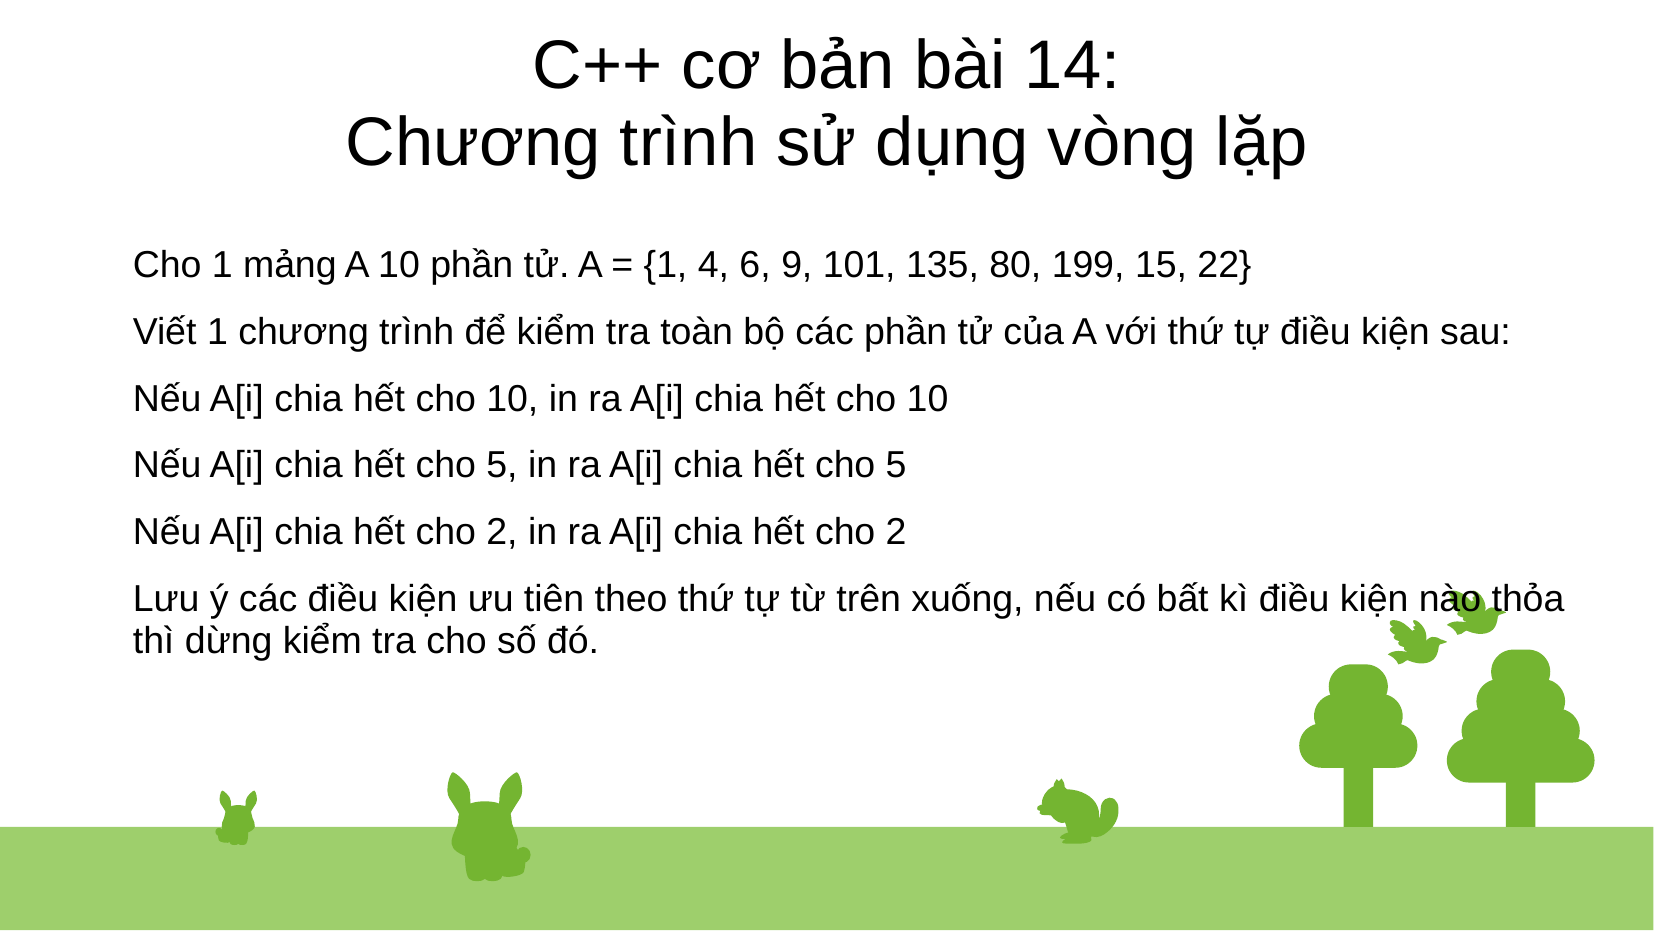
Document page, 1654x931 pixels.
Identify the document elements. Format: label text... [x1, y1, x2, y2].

text_box Cho 1 mảng A 10 phần tử. A = {1, 4, 6, 9, 101, 135, 80, 199, 15, 22} Viết 1 chương trình để kiểm tra toàn bộ các phần tử của A với thứ tự điều kiện sau: Nếu A[i] chia hết cho 10, in ra A[i] chia hết cho 10 Nếu A[i] chia hết cho 5, in ra A[i] chia hết cho 5 Nếu A[i] chia hết cho 2, in ra A[i] chia hết cho 2 Lưu ý các điều kiện ưu tiên theo thứ tự từ trên xuống, nếu có bất kì điều kiện nào thỏa thì dừng kiểm tra cho số đó. [118, 236, 1595, 798]
title C++ cơ bản bài 14: Chương trình sử dụng vòng lặp [88, 26, 1565, 181]
